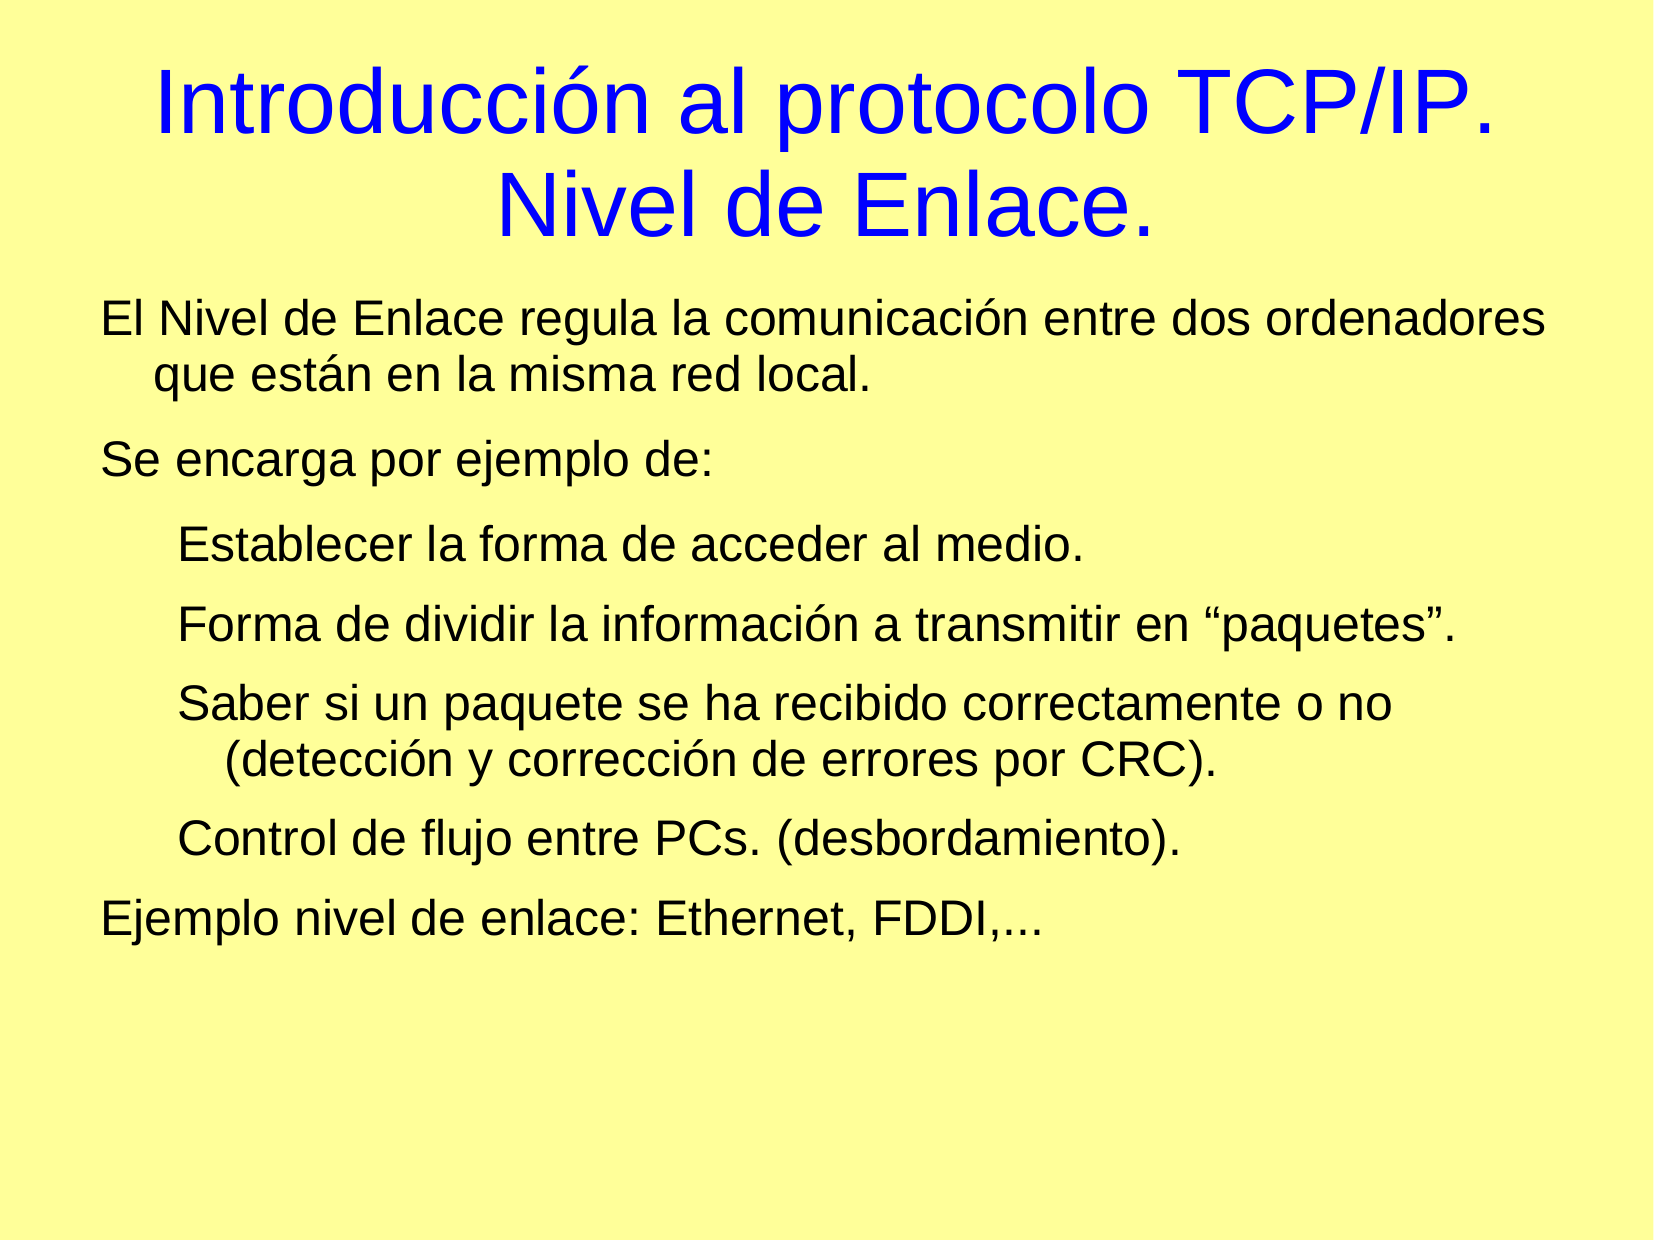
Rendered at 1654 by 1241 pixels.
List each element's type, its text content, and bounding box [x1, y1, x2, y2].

list El Nivel de Enlace regula la comunicación entre dos ordenadores que están en la misma red local. Se encarga por ejemplo de: Establecer la forma de acceder al medio. Forma de dividir la información a transmitir en “paquetes”. Saber si un paquete se ha recibido correctamente o no (detección y corrección de errores por CRC). Control de flujo entre PCs. (desbordamiento). Ejemplo nivel de enlace: Ethernet, FDDI,... [82, 290, 1571, 1109]
title Introducción al protocolo TCP/IP. Nivel de Enlace. [82, 49, 1571, 257]
